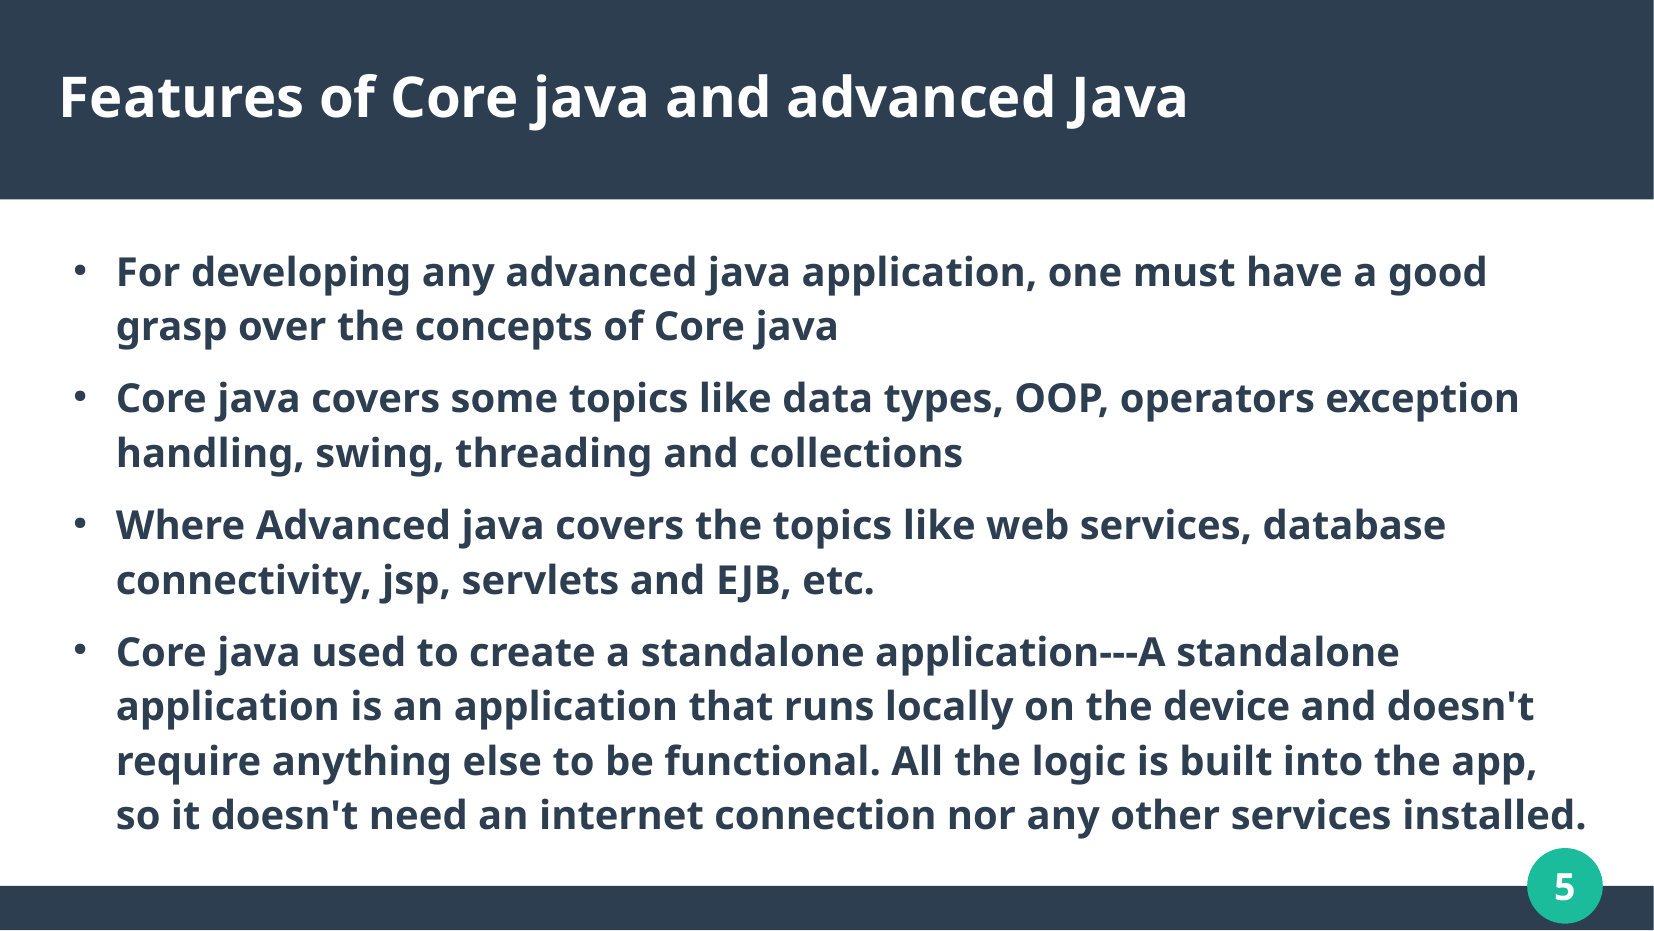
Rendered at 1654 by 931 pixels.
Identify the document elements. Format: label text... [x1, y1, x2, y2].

title Features of Core java and advanced Java [59, 37, 1595, 155]
list For developing any advanced java application, one must have a good grasp over the concepts of Core java Core java covers some topics like data types, OOP, operators exception handling, swing, threading and collections Where Advanced java covers the topics like web services, database connectivity, jsp, servlets and EJB, etc. Core java used to create a standalone application---A standalone application is an application that runs locally on the device and doesn't require anything else to be functional. All the logic is built into the app, so it doesn't need an internet connection nor any other services installed. [59, 243, 1595, 864]
